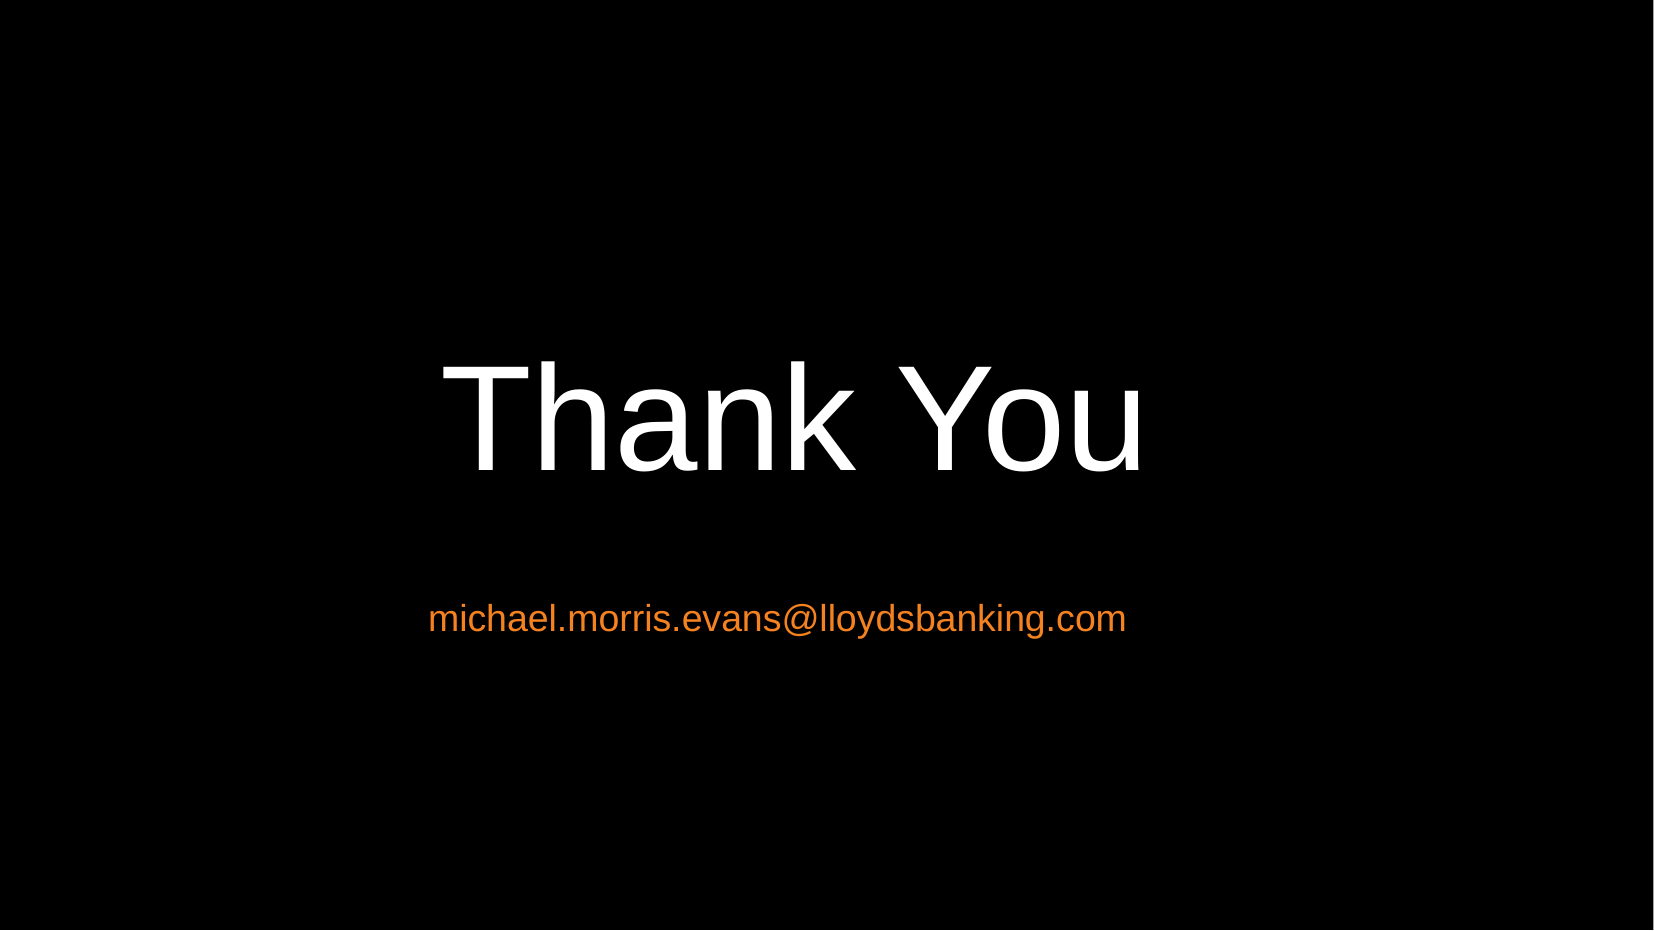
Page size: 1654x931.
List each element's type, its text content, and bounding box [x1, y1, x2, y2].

text_box michael.morris.evans@lloydsbanking.com [413, 590, 1215, 661]
text_box Thank You [425, 327, 1217, 579]
